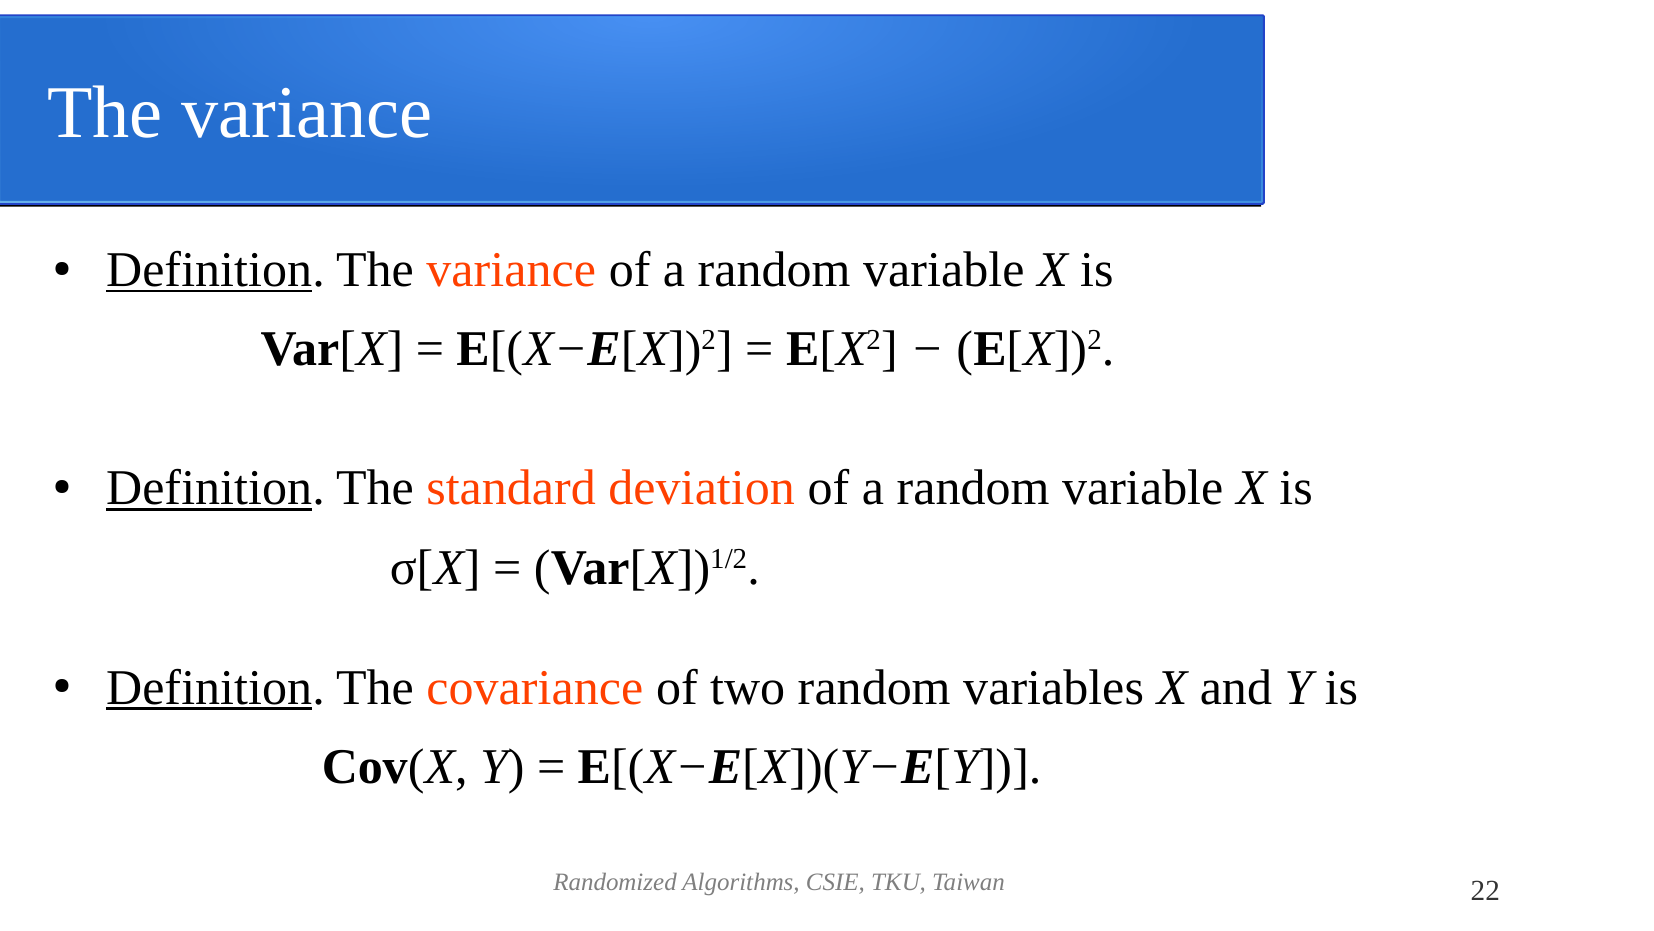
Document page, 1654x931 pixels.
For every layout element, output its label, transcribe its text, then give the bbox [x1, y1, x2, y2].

list Definition. The variance of a random variable X is Var[X] = E[(X−E[X])2] = E[X2] − (E[X])2. Definition. The standard deviation of a random variable X is σ[X] = (Var[X])1/2. Definition. The covariance of two random variables X and Y is Cov(X, Y) = E[(X−E[X])(Y−E[Y])]. [35, 242, 1524, 827]
title The variance [47, 35, 1199, 189]
